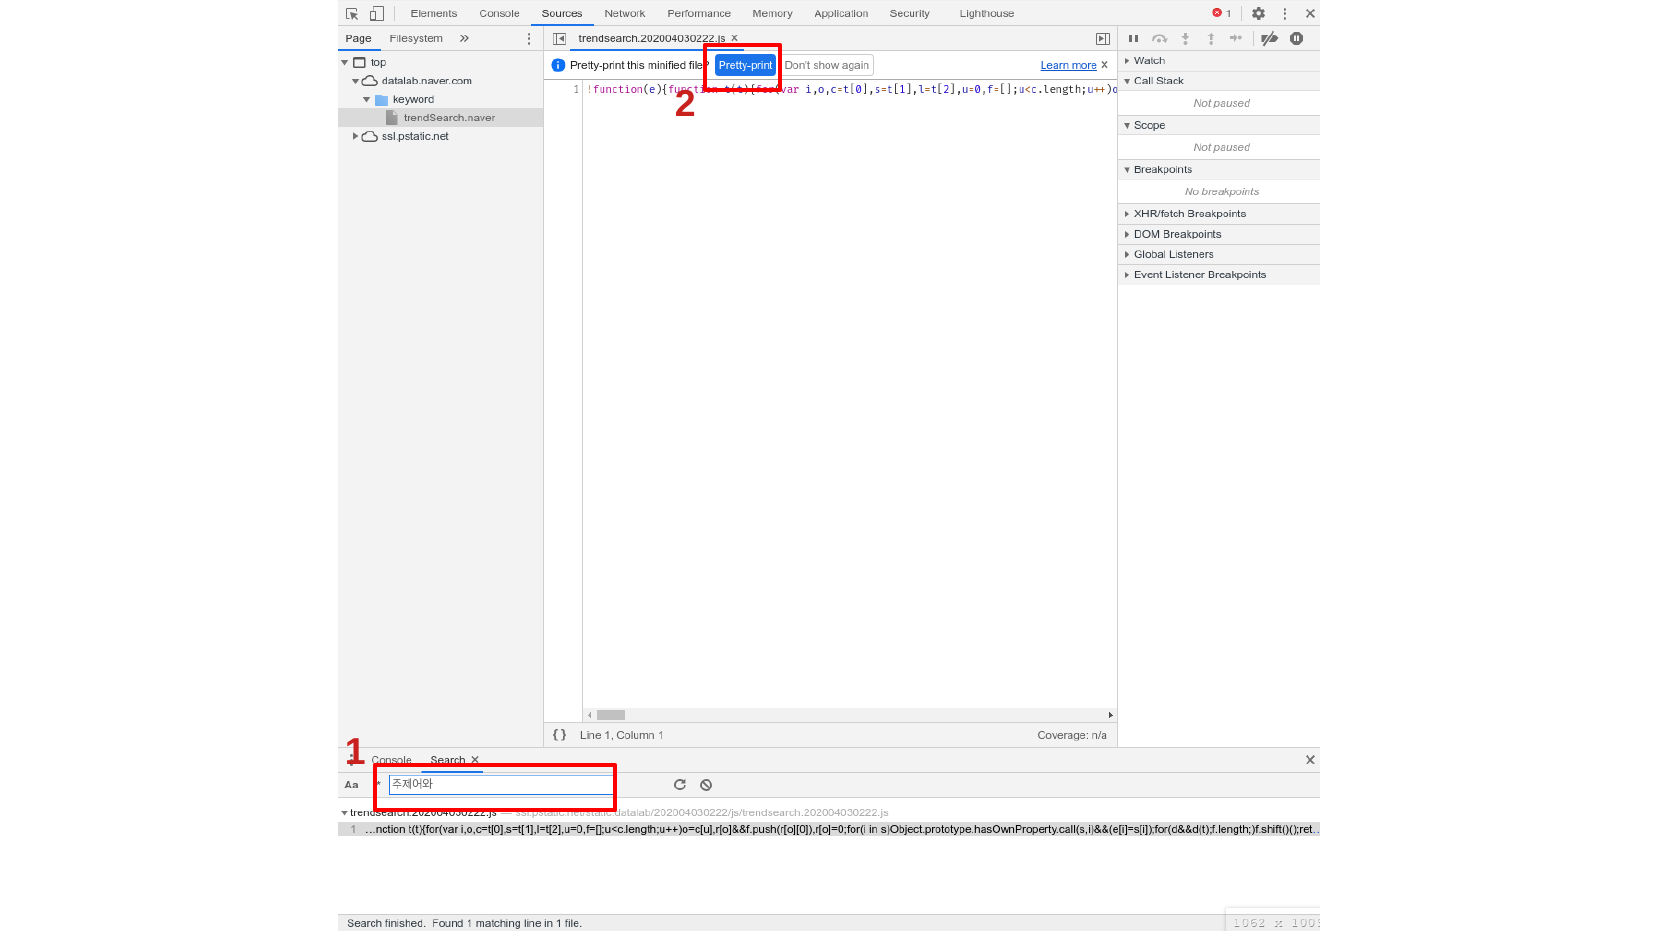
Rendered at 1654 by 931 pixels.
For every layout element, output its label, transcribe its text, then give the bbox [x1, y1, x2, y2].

picture [338, 0, 1320, 931]
text_box 1 [330, 723, 381, 781]
text_box 2 [660, 75, 711, 132]
picture [377, 767, 613, 808]
